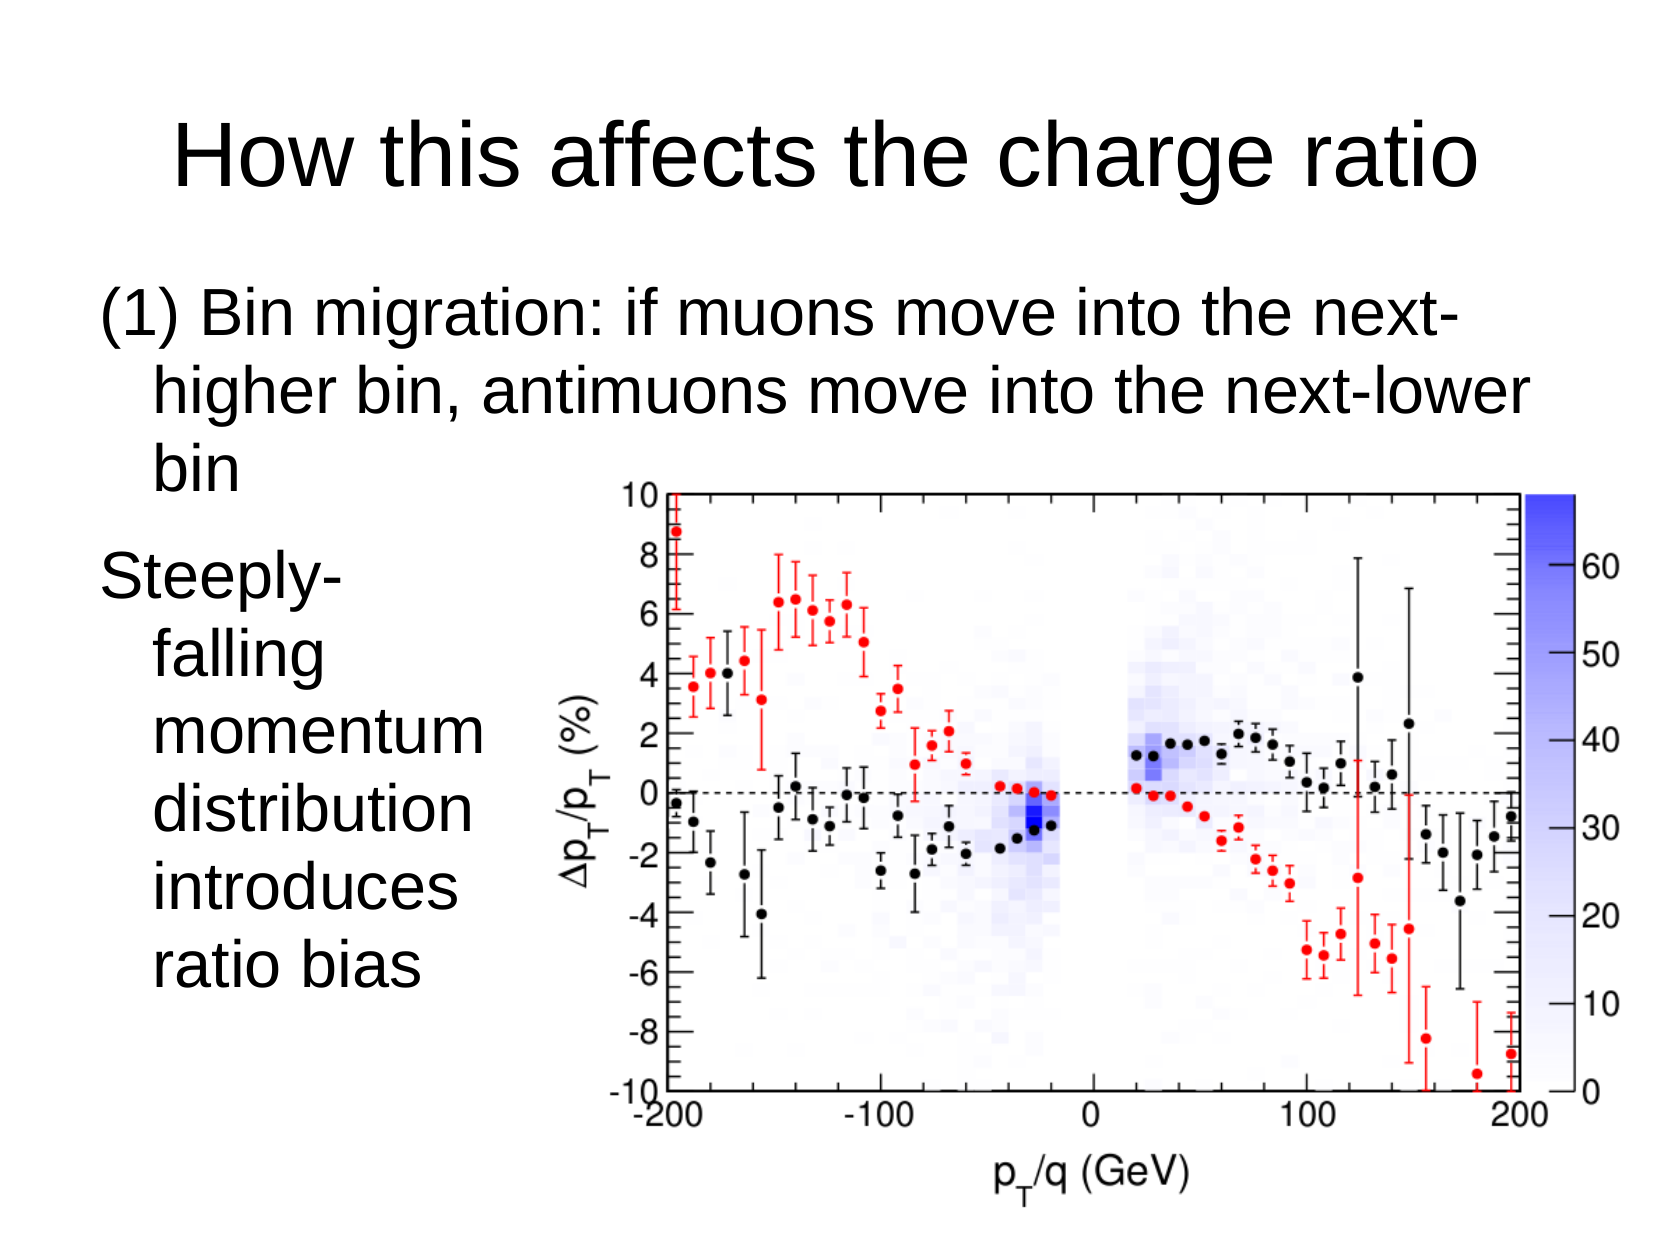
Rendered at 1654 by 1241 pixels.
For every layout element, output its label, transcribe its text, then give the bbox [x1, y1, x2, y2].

list (1) Bin migration: if muons move into the next-higher bin, antimuons move into the next-lower bin Steeply- falling momentum distribution introduces ratio bias [82, 272, 1613, 1201]
title How this affects the charge ratio [82, 56, 1571, 249]
picture [525, 458, 1625, 1224]
